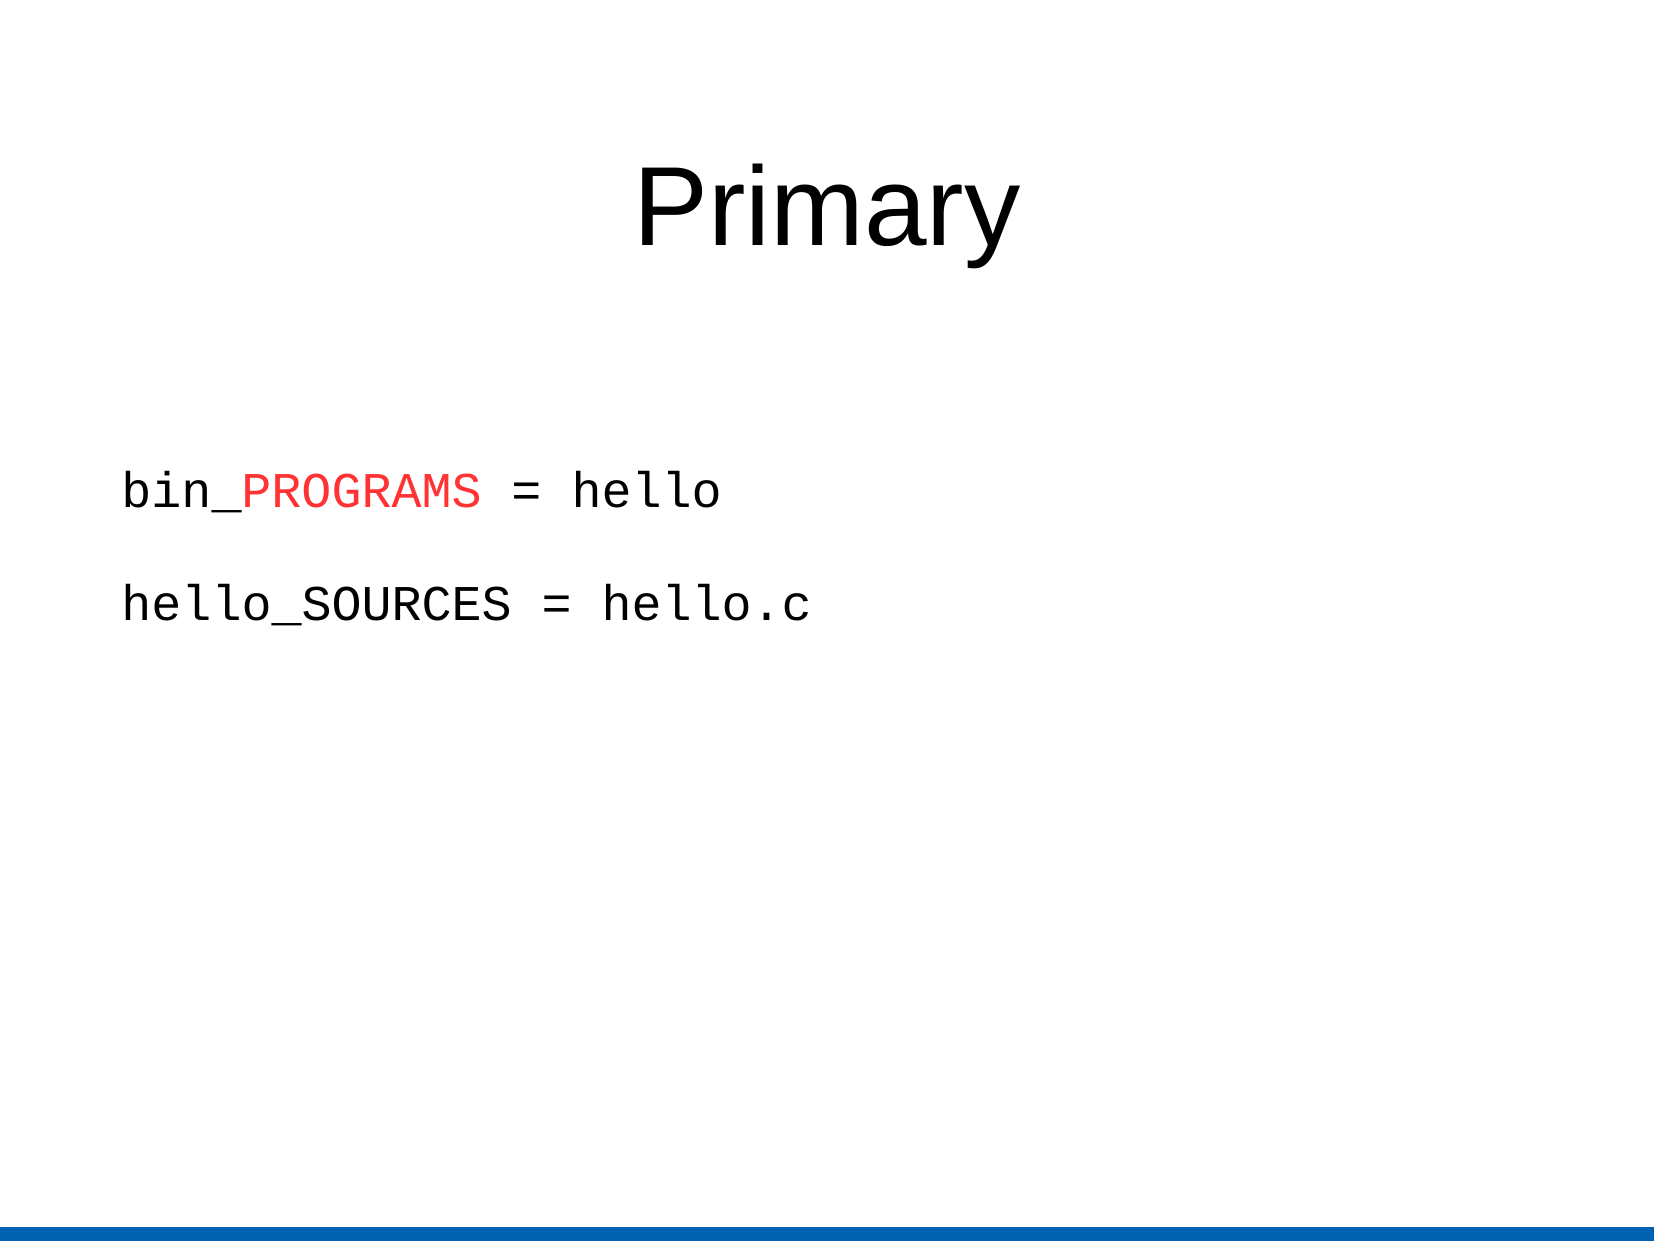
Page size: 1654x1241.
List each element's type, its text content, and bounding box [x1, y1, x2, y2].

subtitle bin_PROGRAMS = hello hello_SOURCES = hello.c [121, 344, 1533, 1127]
title Primary [121, 102, 1533, 311]
